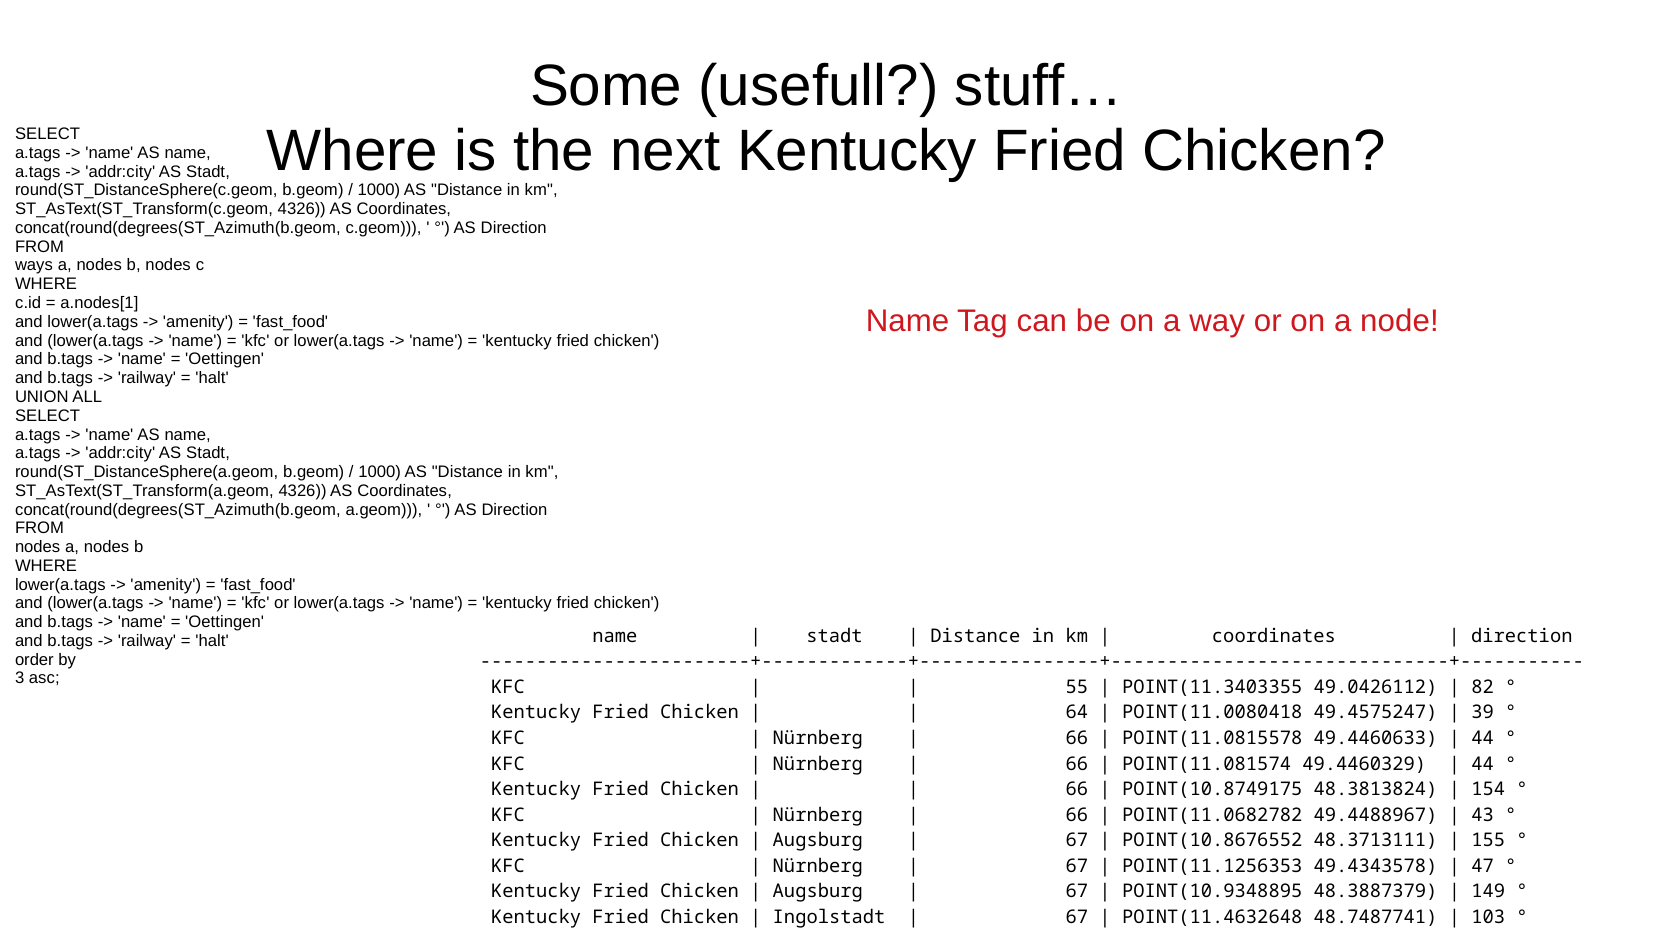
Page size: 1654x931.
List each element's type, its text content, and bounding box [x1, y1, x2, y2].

subtitle SELECT a.tags -> 'name' AS name, a.tags -> 'addr:city' AS Stadt, round(ST_DistanceSphere(c.geom, b.geom) / 1000) AS "Distance in km", ST_AsText(ST_Transform(c.geom, 4326)) AS Coordinates, concat(round(degrees(ST_Azimuth(b.geom, c.geom))), ' °') AS Direction FROM ways a, nodes b, nodes c WHERE c.id = a.nodes[1] and lower(a.tags -> 'amenity') = 'fast_food' and (lower(a.tags -> 'name') = 'kfc' or lower(a.tags -> 'name') = 'kentucky fried chicken') and b.tags -> 'name' = 'Oettingen' and b.tags -> 'railway' = 'halt' UNION ALL SELECT a.tags -> 'name' AS name, a.tags -> 'addr:city' AS Stadt, round(ST_DistanceSphere(a.geom, b.geom) / 1000) AS "Distance in km", ST_AsText(ST_Transform(a.geom, 4326)) AS Coordinates, concat(round(degrees(ST_Azimuth(b.geom, a.geom))), ' °') AS Direction FROM nodes a, nodes b WHERE lower(a.tags -> 'amenity') = 'fast_food' and (lower(a.tags -> 'name') = 'kfc' or lower(a.tags -> 'name') = 'kentucky fried chicken') and b.tags -> 'name' = 'Oettingen' and b.tags -> 'railway' = 'halt' order by 3 asc; [15, 124, 1621, 688]
title Some (usefull?) stuff… Where is the next Kentucky Fried Chicken? [82, 15, 1571, 124]
text_box name | stadt | Distance in km | coordinates | direction ------------------------+-------------+----------------+------------------------------+----------- KFC | | 55 | POINT(11.3403355 49.0426112) | 82 ° Kentucky Fried Chicken | | 64 | POINT(11.0080418 49.4575247) | 39 ° KFC | Nürnberg | 66 | POINT(11.0815578 49.4460633) | 44 ° KFC | Nürnberg | 66 | POINT(11.081574 49.4460329) | 44 ° Kentucky Fried Chicken | | 66 | POINT(10.8749175 48.3813824) | 154 ° KFC | Nürnberg | 66 | POINT(11.0682782 49.4488967) | 43 ° Kentucky Fried Chicken | Augsburg | 67 | POINT(10.8676552 48.3713111) | 155 ° KFC | Nürnberg | 67 | POINT(11.1256353 49.4343578) | 47 ° Kentucky Fried Chicken | Augsburg | 67 | POINT(10.9348895 48.3887379) | 149 ° Kentucky Fried Chicken | Ingolstadt | 67 | POINT(11.4632648 48.7487741) | 103 ° KFC | Neu-Ulm | 74 | POINT(10.021679 48.3955108) | 226 ° [465, 615, 1654, 931]
text_box Name Tag can be on a way or on a node! [851, 295, 1456, 346]
